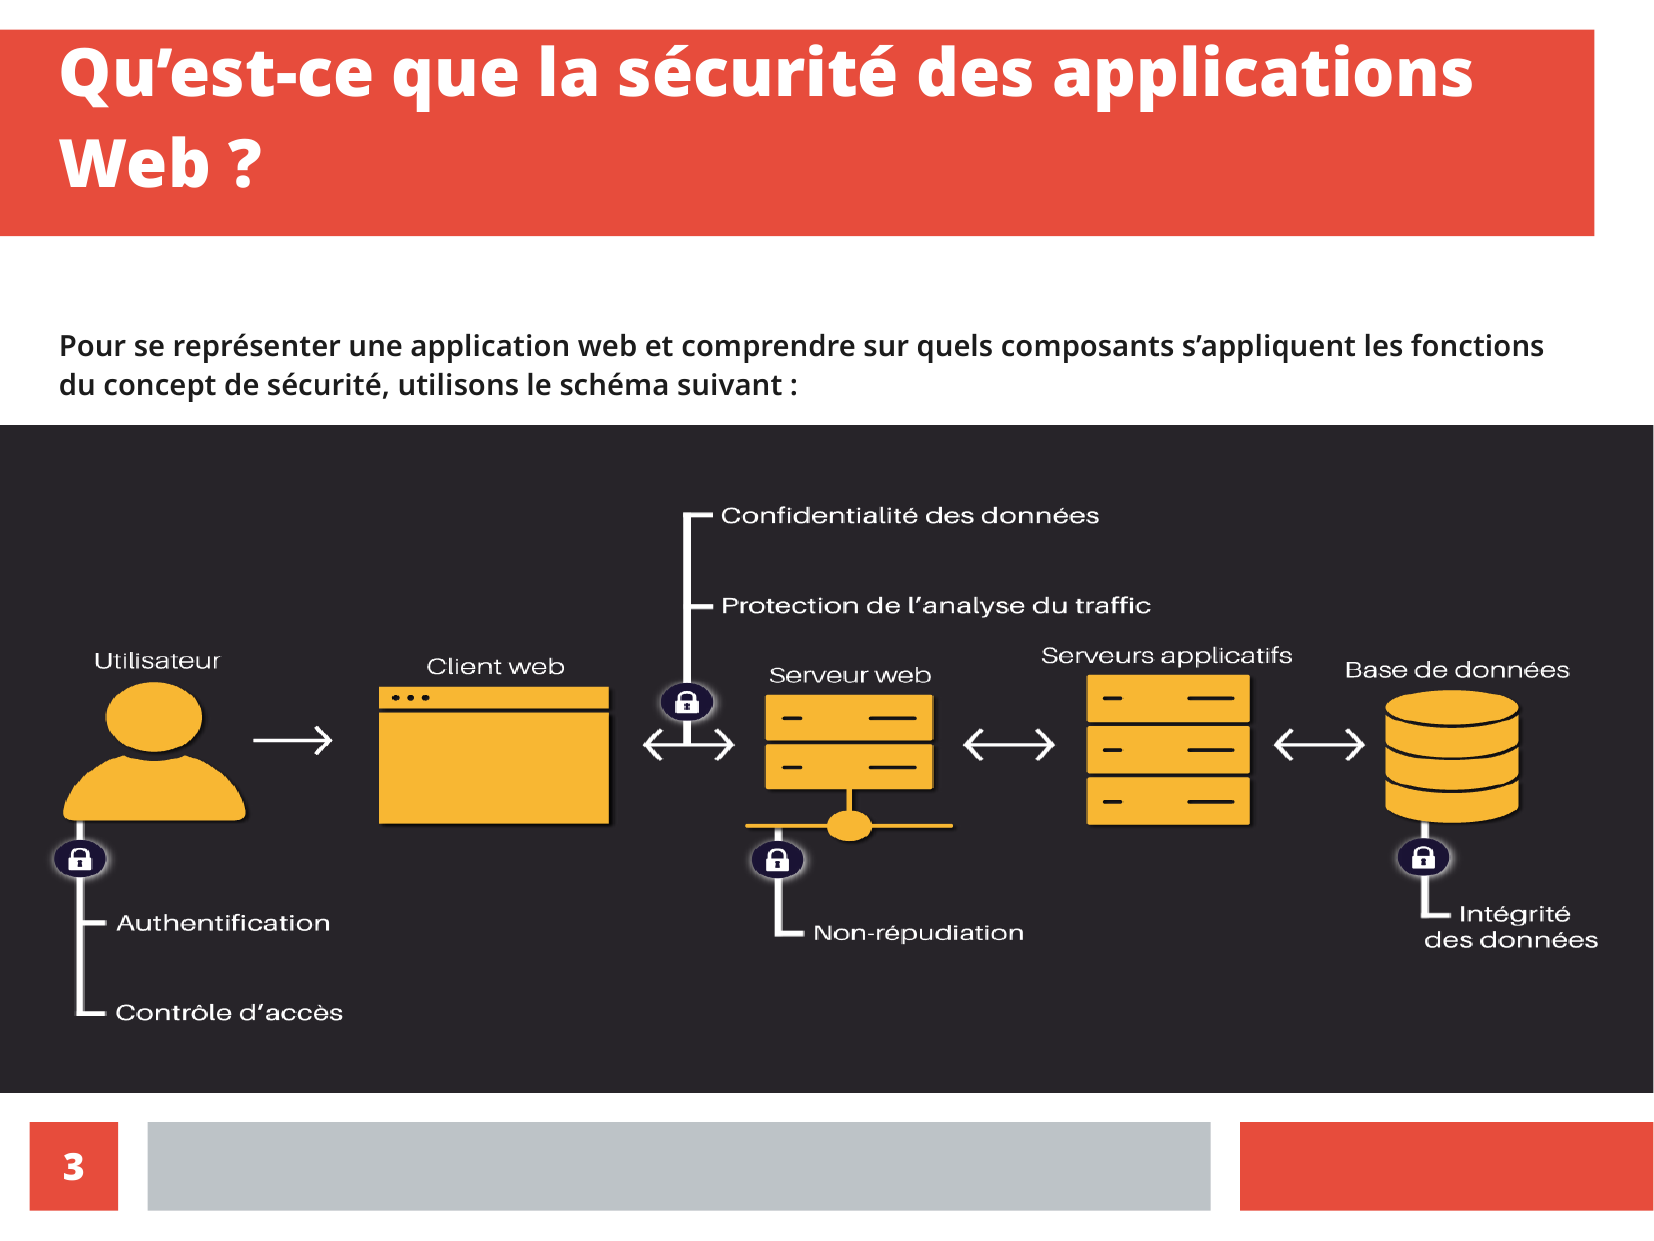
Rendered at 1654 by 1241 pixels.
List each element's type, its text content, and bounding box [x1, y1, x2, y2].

title Qu’est-ce que la sécurité des applications Web ? [59, 59, 1595, 207]
list Pour se représenter une application web et comprendre sur quels composants s’appliquent les fonctions du concept de sécurité, utilisons le schéma suivant : [59, 324, 1565, 425]
picture [0, 425, 1654, 1093]
